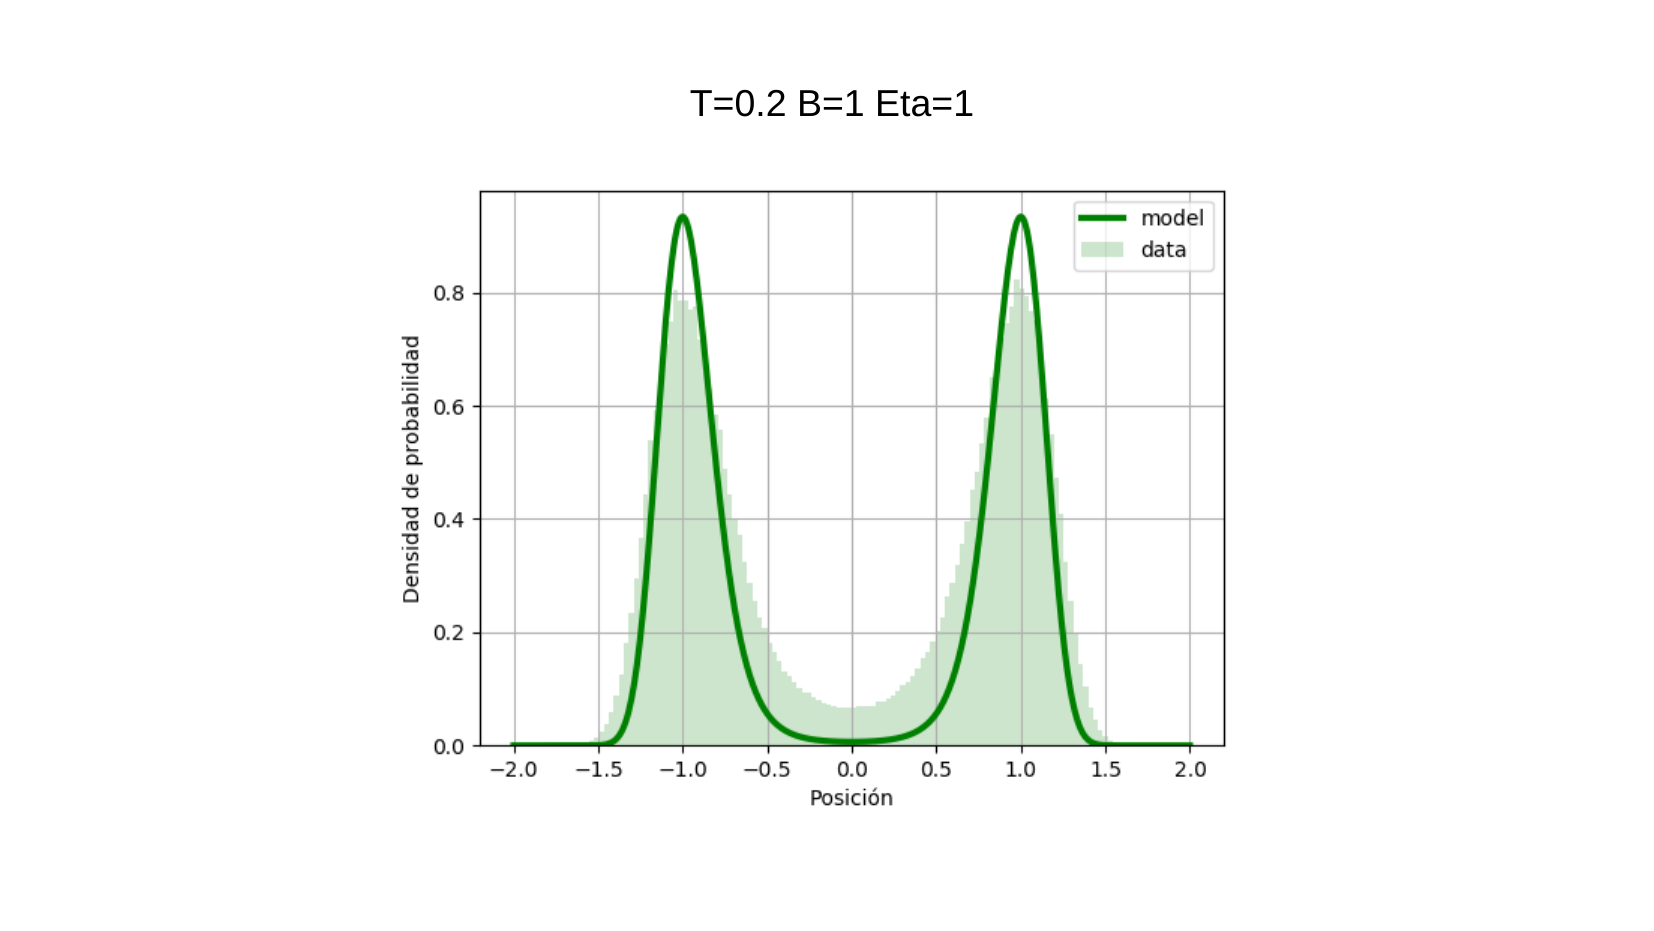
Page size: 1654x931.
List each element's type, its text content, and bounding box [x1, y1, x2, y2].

picture [360, 104, 1320, 825]
text_box T=0.2 B=1 Eta=1 [675, 75, 1063, 132]
